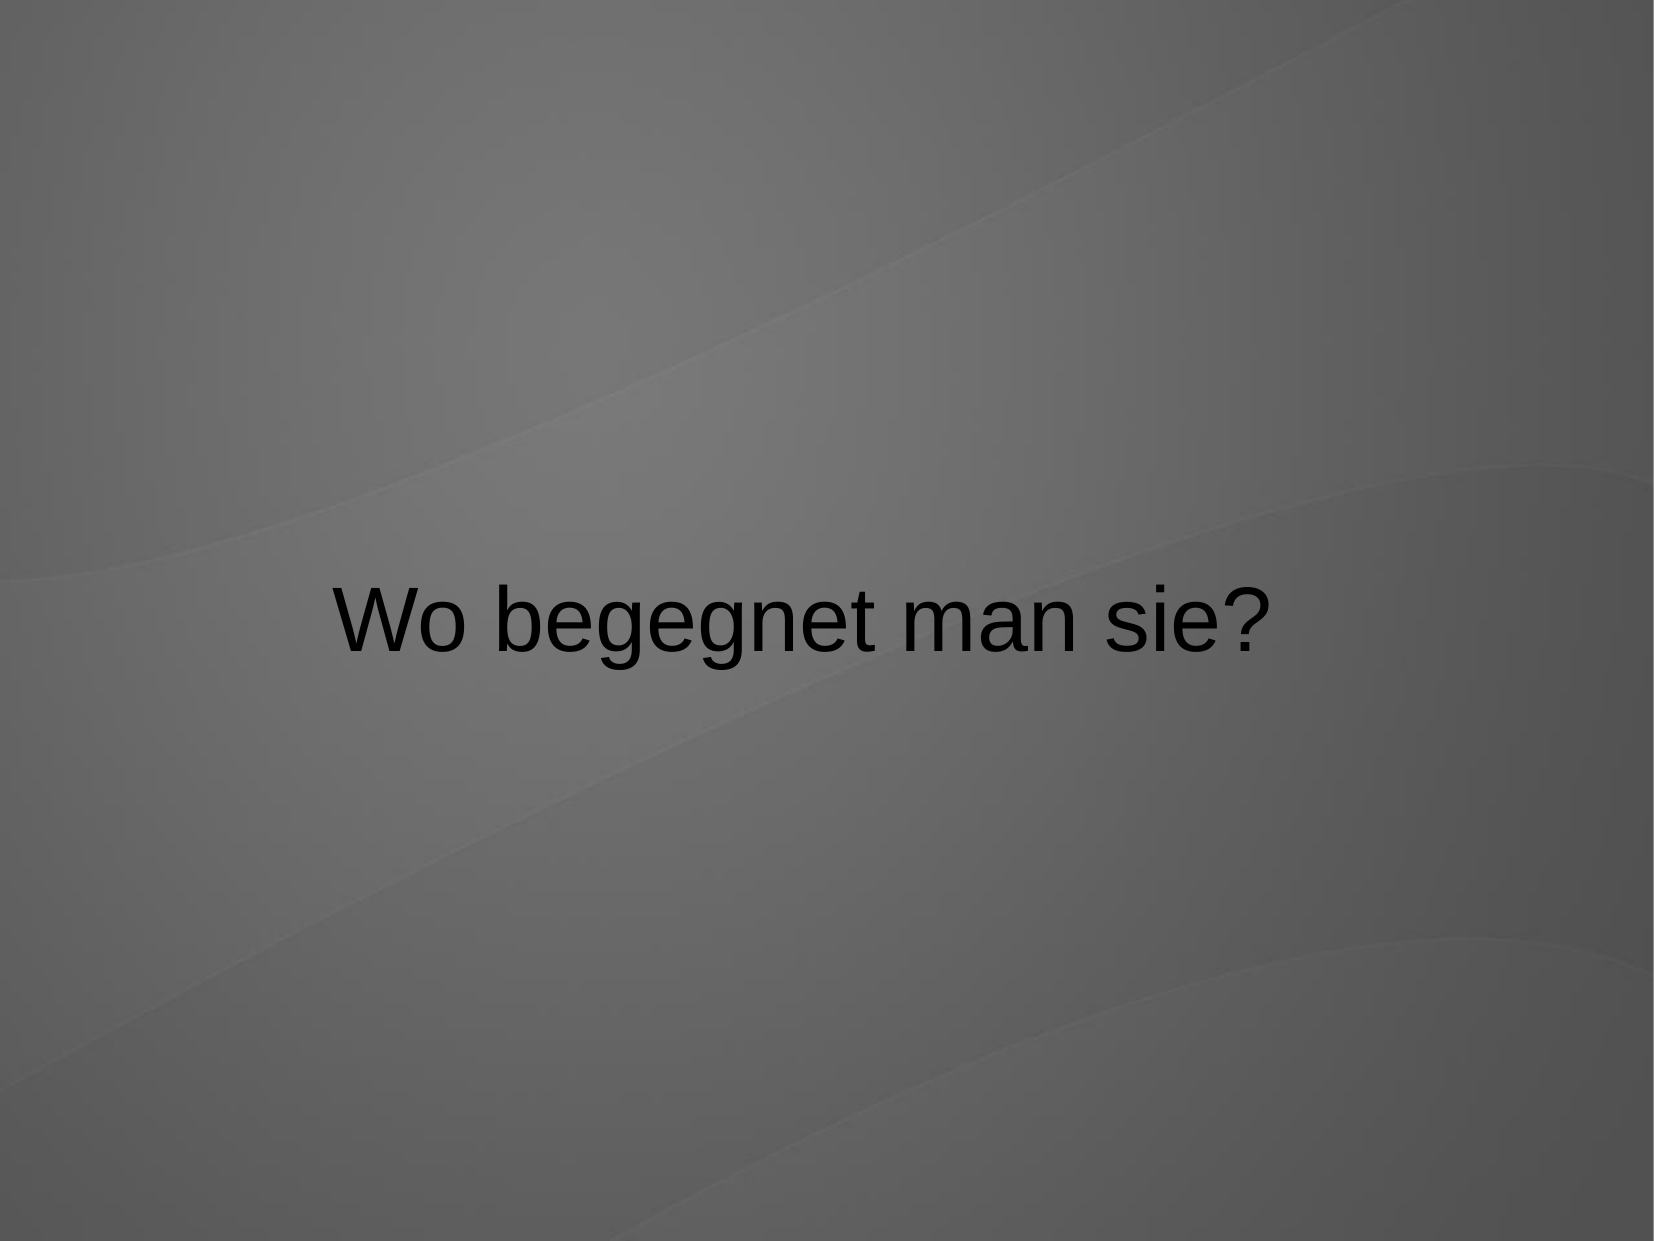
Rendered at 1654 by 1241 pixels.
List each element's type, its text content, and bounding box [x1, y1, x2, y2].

picture [0, 0, 1654, 1241]
title Wo begegnet man sie? [59, 516, 1548, 724]
